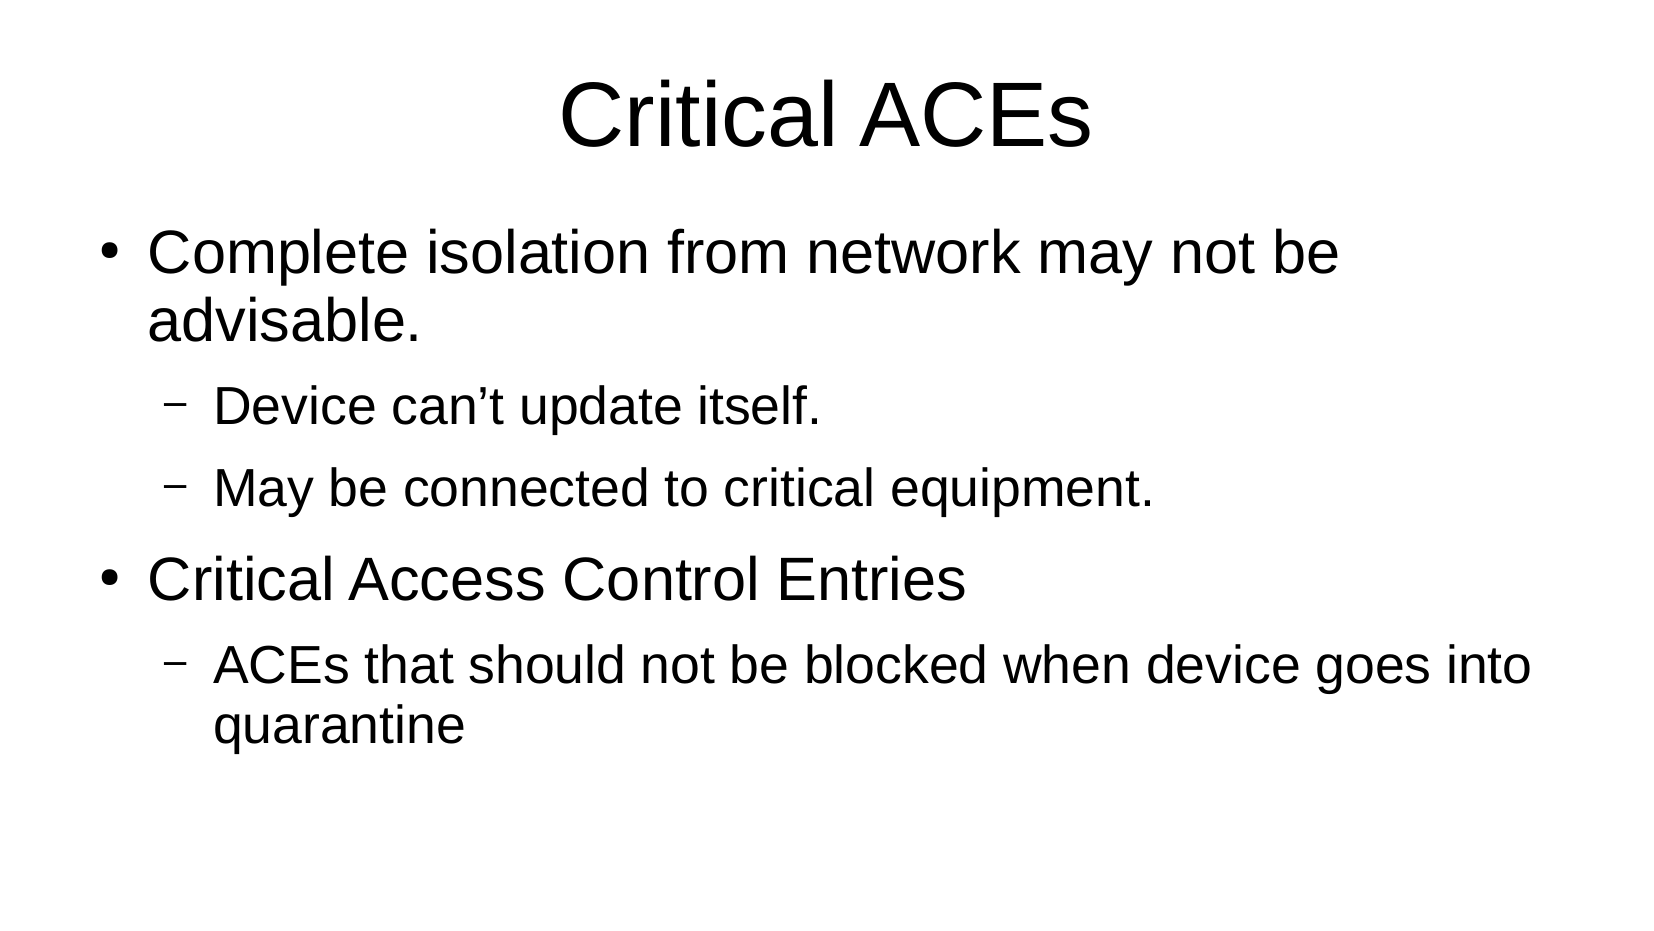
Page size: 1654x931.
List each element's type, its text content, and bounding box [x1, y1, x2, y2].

title Critical ACEs [82, 37, 1571, 193]
list Complete isolation from network may not be advisable. Device can’t update itself. May be connected to critical equipment. Critical Access Control Entries ACEs that should not be blocked when device goes into quarantine [82, 217, 1571, 758]
